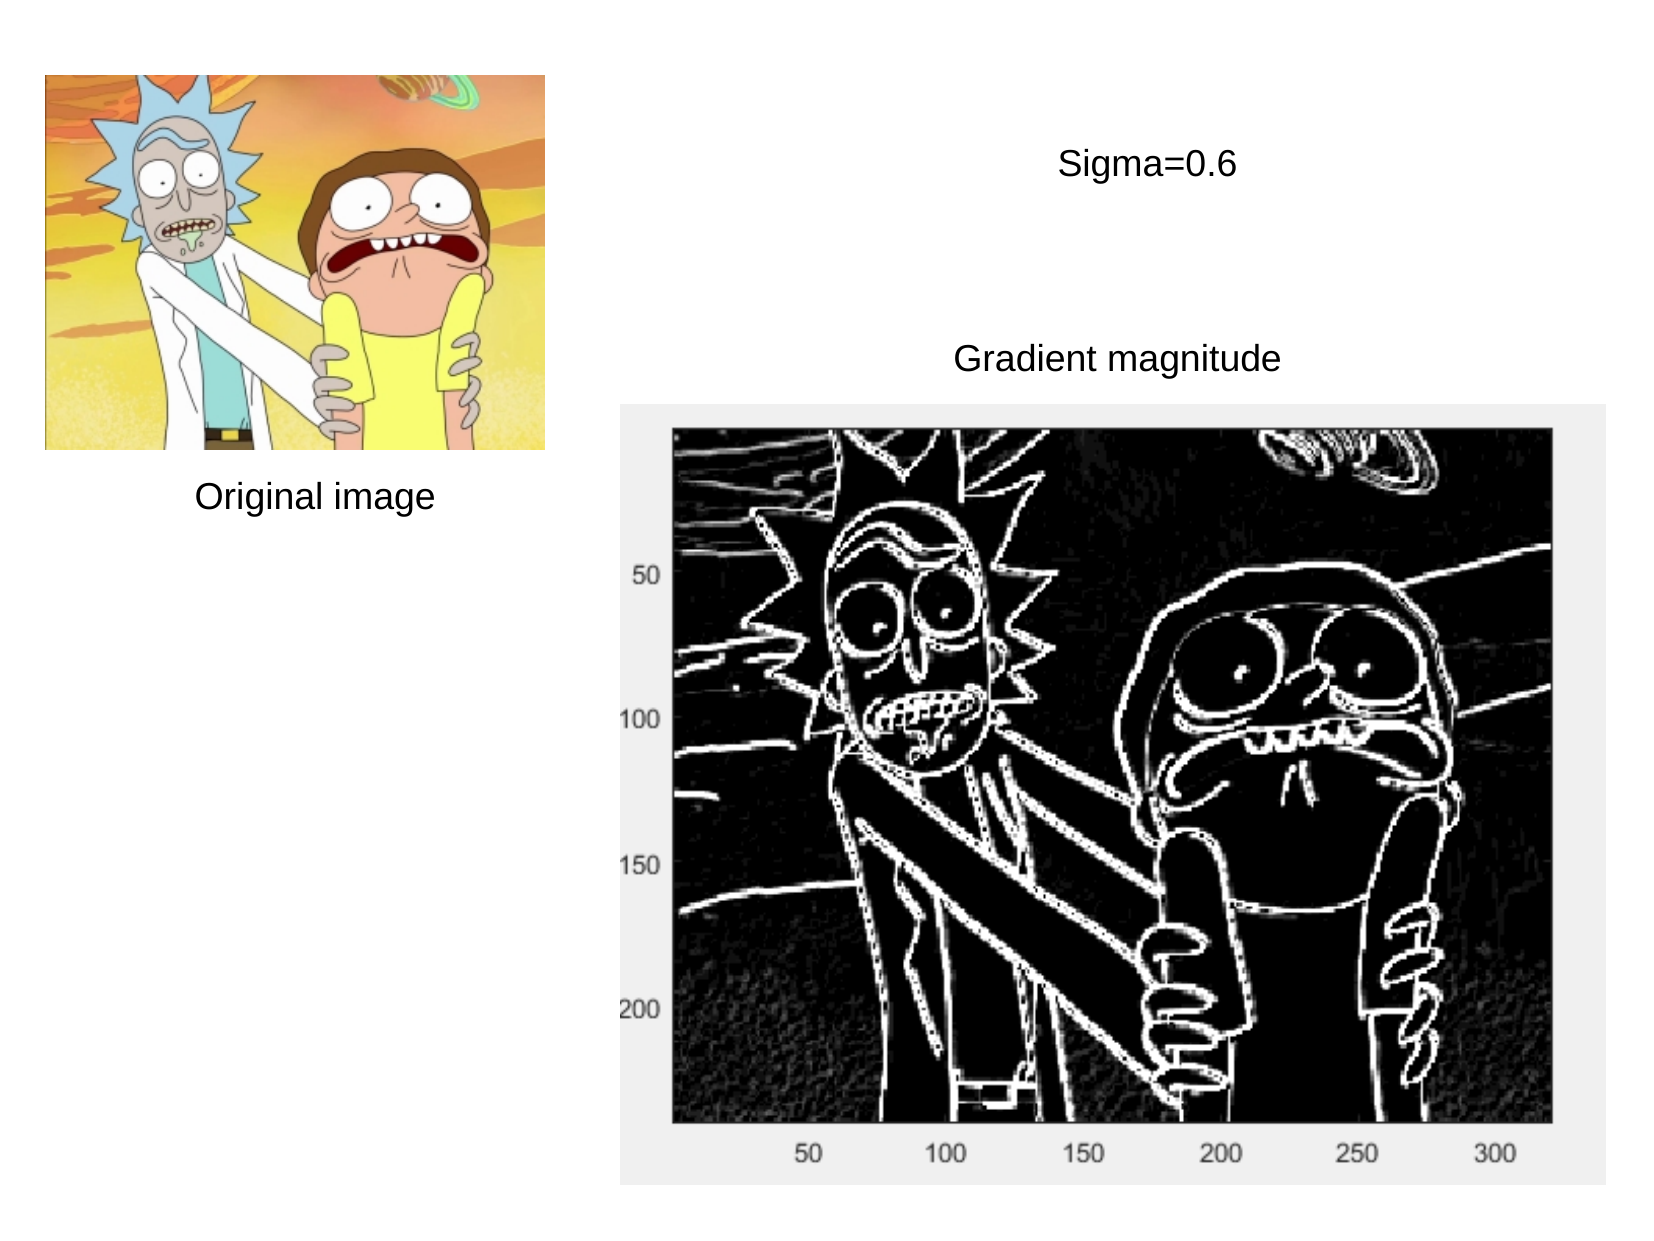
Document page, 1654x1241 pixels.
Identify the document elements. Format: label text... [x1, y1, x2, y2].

text_box Gradient magnitude [810, 330, 1426, 387]
picture [45, 75, 545, 451]
picture [620, 404, 1606, 1186]
text_box Sigma=0.6 [885, 135, 1411, 192]
text_box Original image [90, 468, 541, 526]
